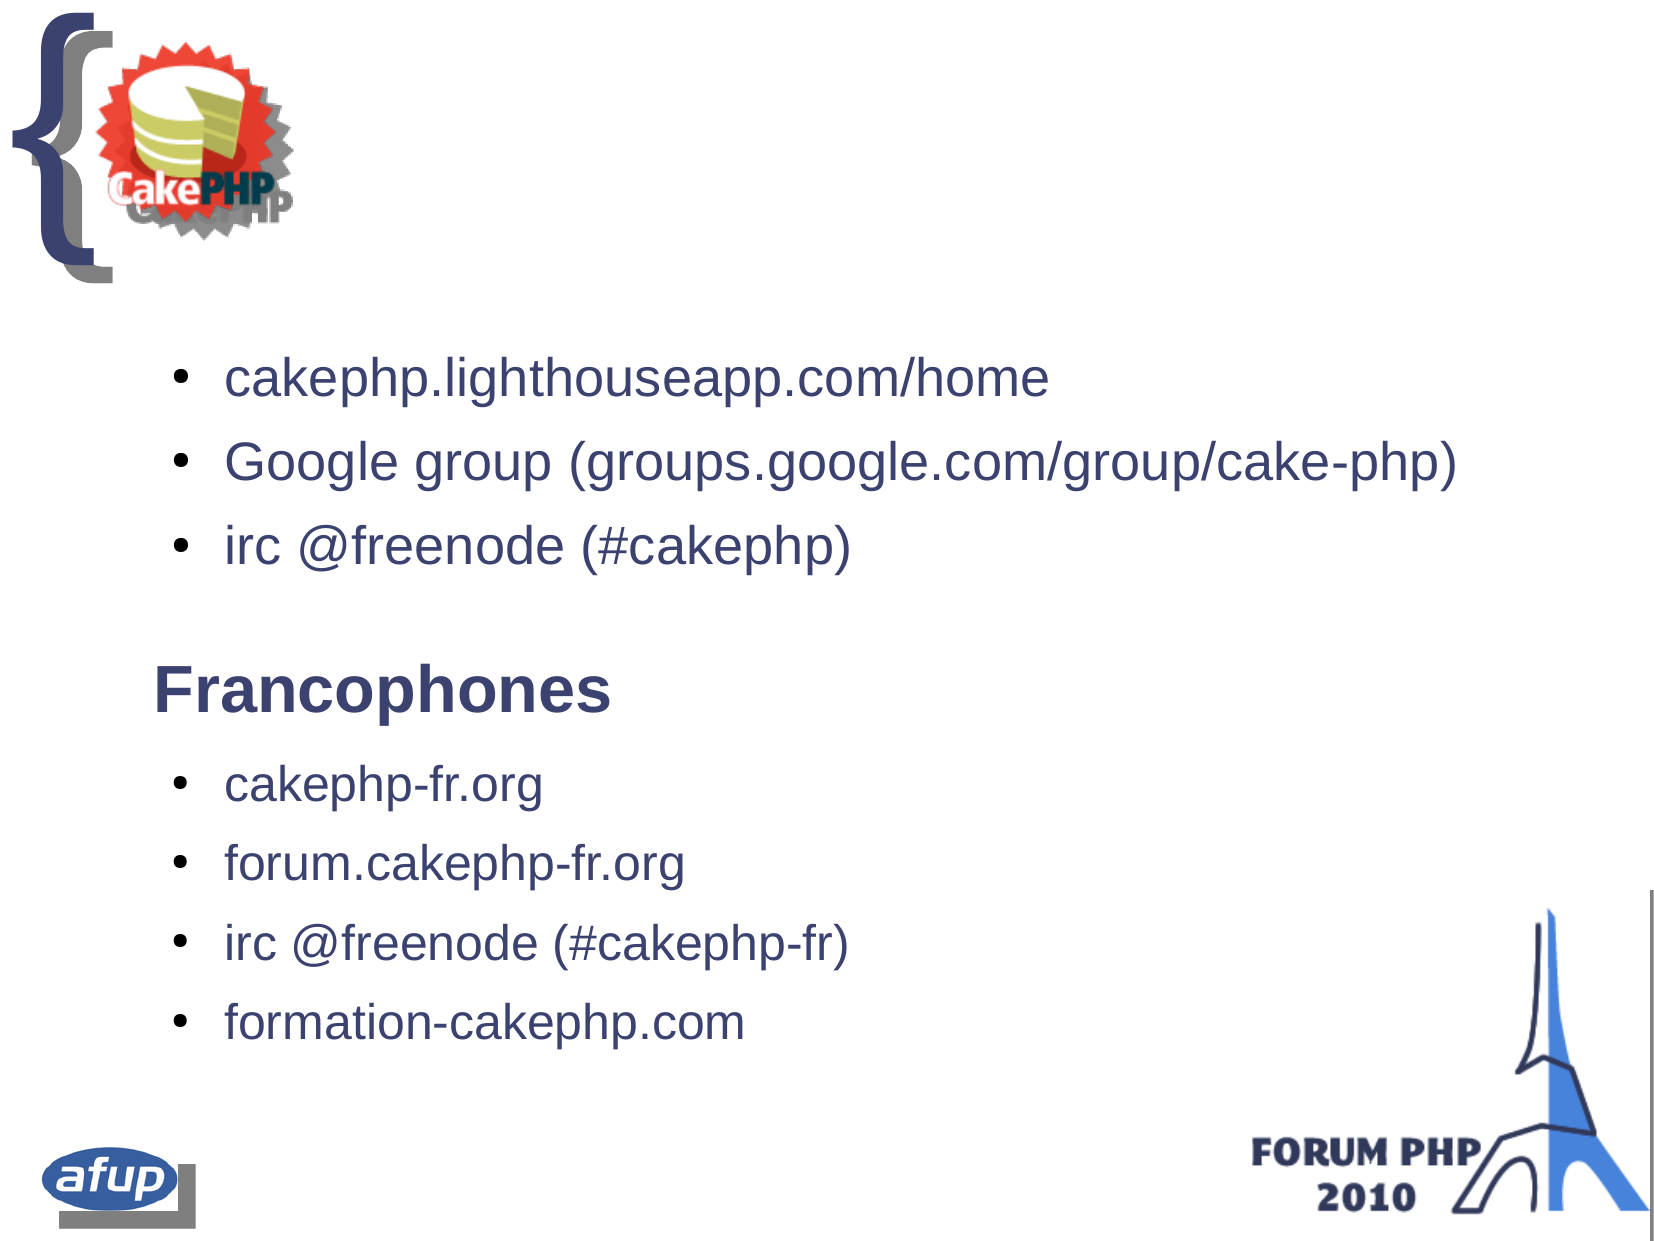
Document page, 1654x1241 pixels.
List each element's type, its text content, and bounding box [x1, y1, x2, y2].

picture [1240, 872, 1650, 1241]
picture [88, 35, 284, 231]
title [177, 72, 1565, 290]
picture [41, 1146, 178, 1211]
list cakephp.lighthouseapp.com/home Google group (groups.google.com/group/cake-php) irc @freenode (#cakephp) Francophones cakephp-fr.org forum.cakephp-fr.org irc @freenode (#cakephp-fr) formation-cakephp.com [82, 290, 1571, 1114]
